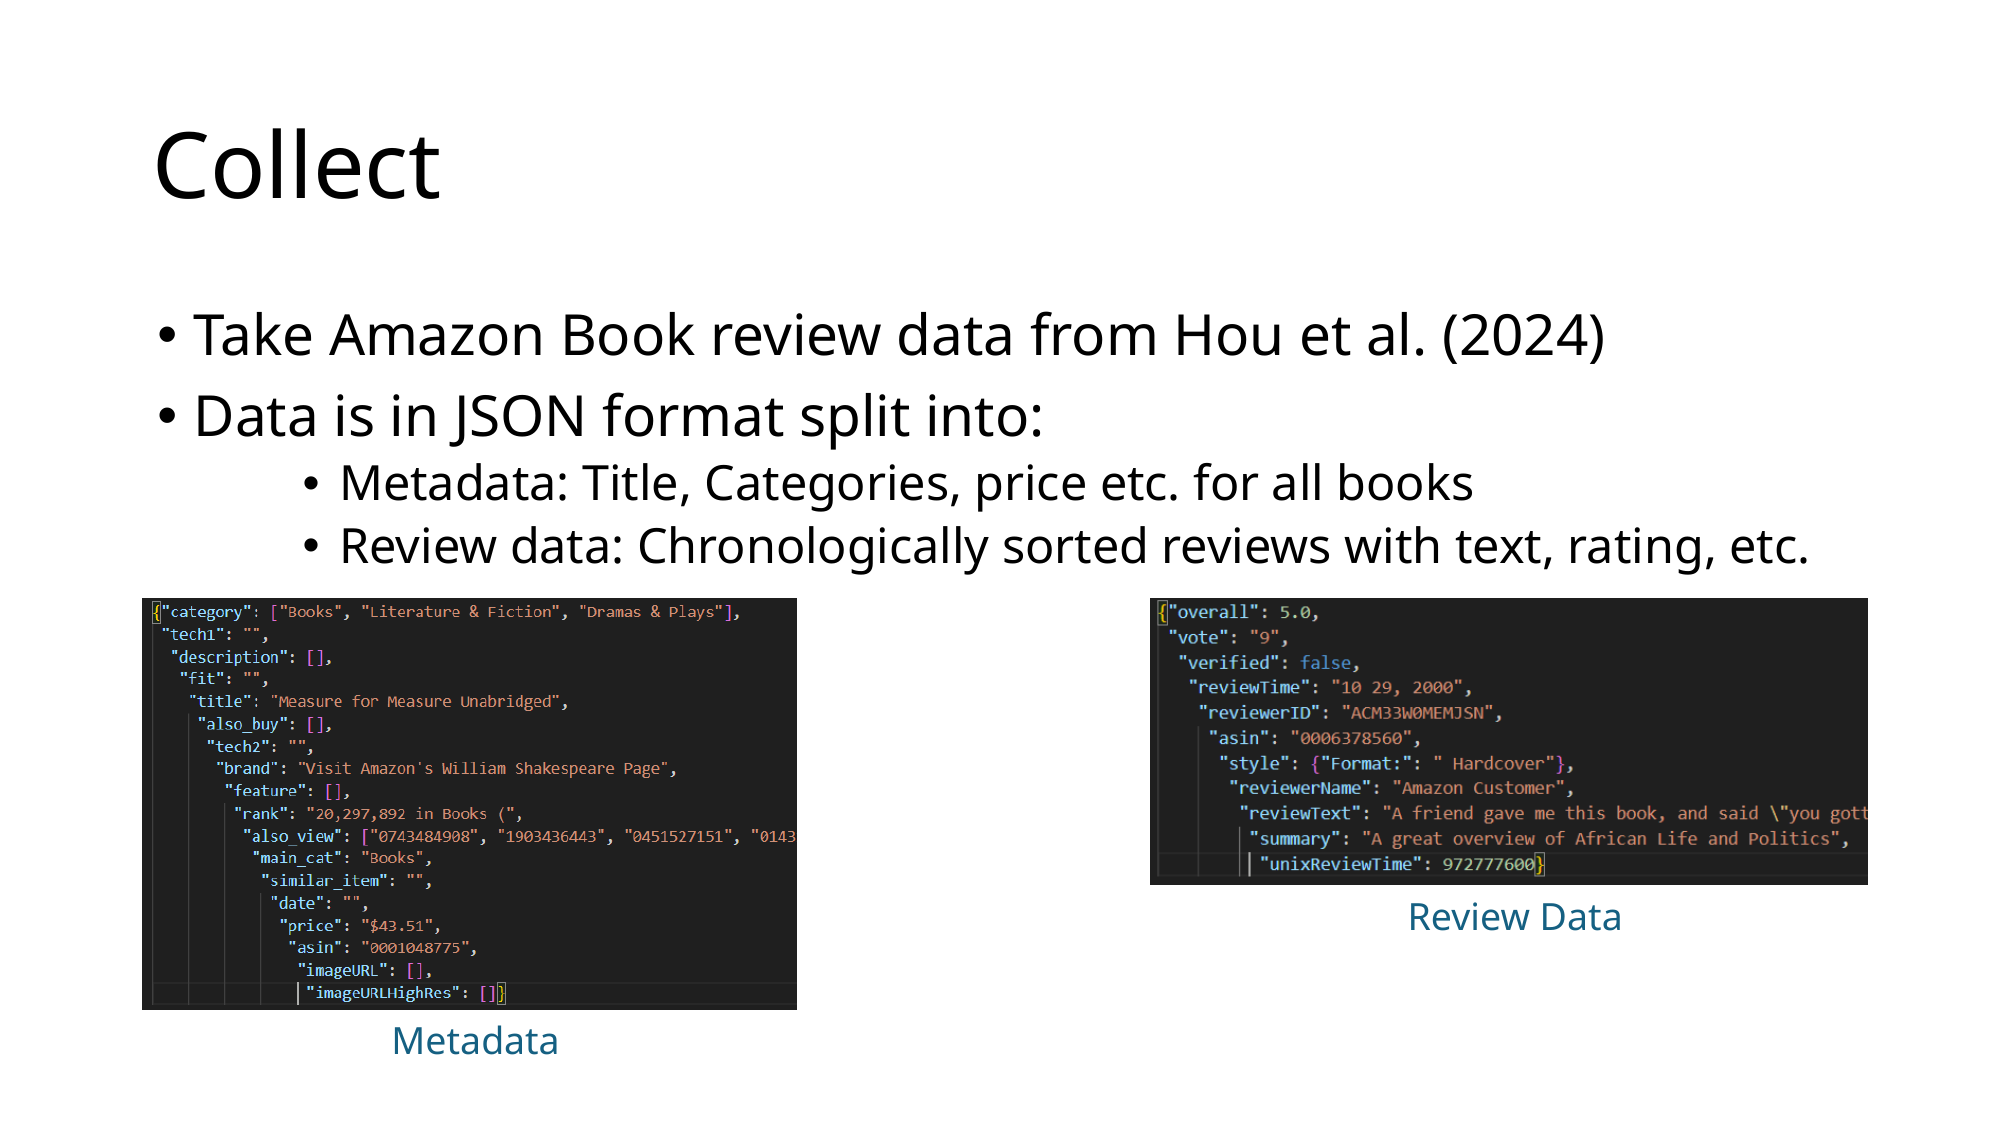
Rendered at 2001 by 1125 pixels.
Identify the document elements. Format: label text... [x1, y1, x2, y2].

text_box Metadata [376, 1009, 563, 1071]
picture [1150, 598, 1868, 885]
list Take Amazon Book review data from Hou et al. (2024) Data is in JSON format split into: Metadata: Title, Categories, price etc. for all books Review data: Chronologically sorted reviews with text, rating, etc. [142, 299, 1868, 599]
title Collect [137, 59, 1863, 278]
picture [142, 598, 797, 1010]
text_box Review Data [1392, 884, 1626, 946]
